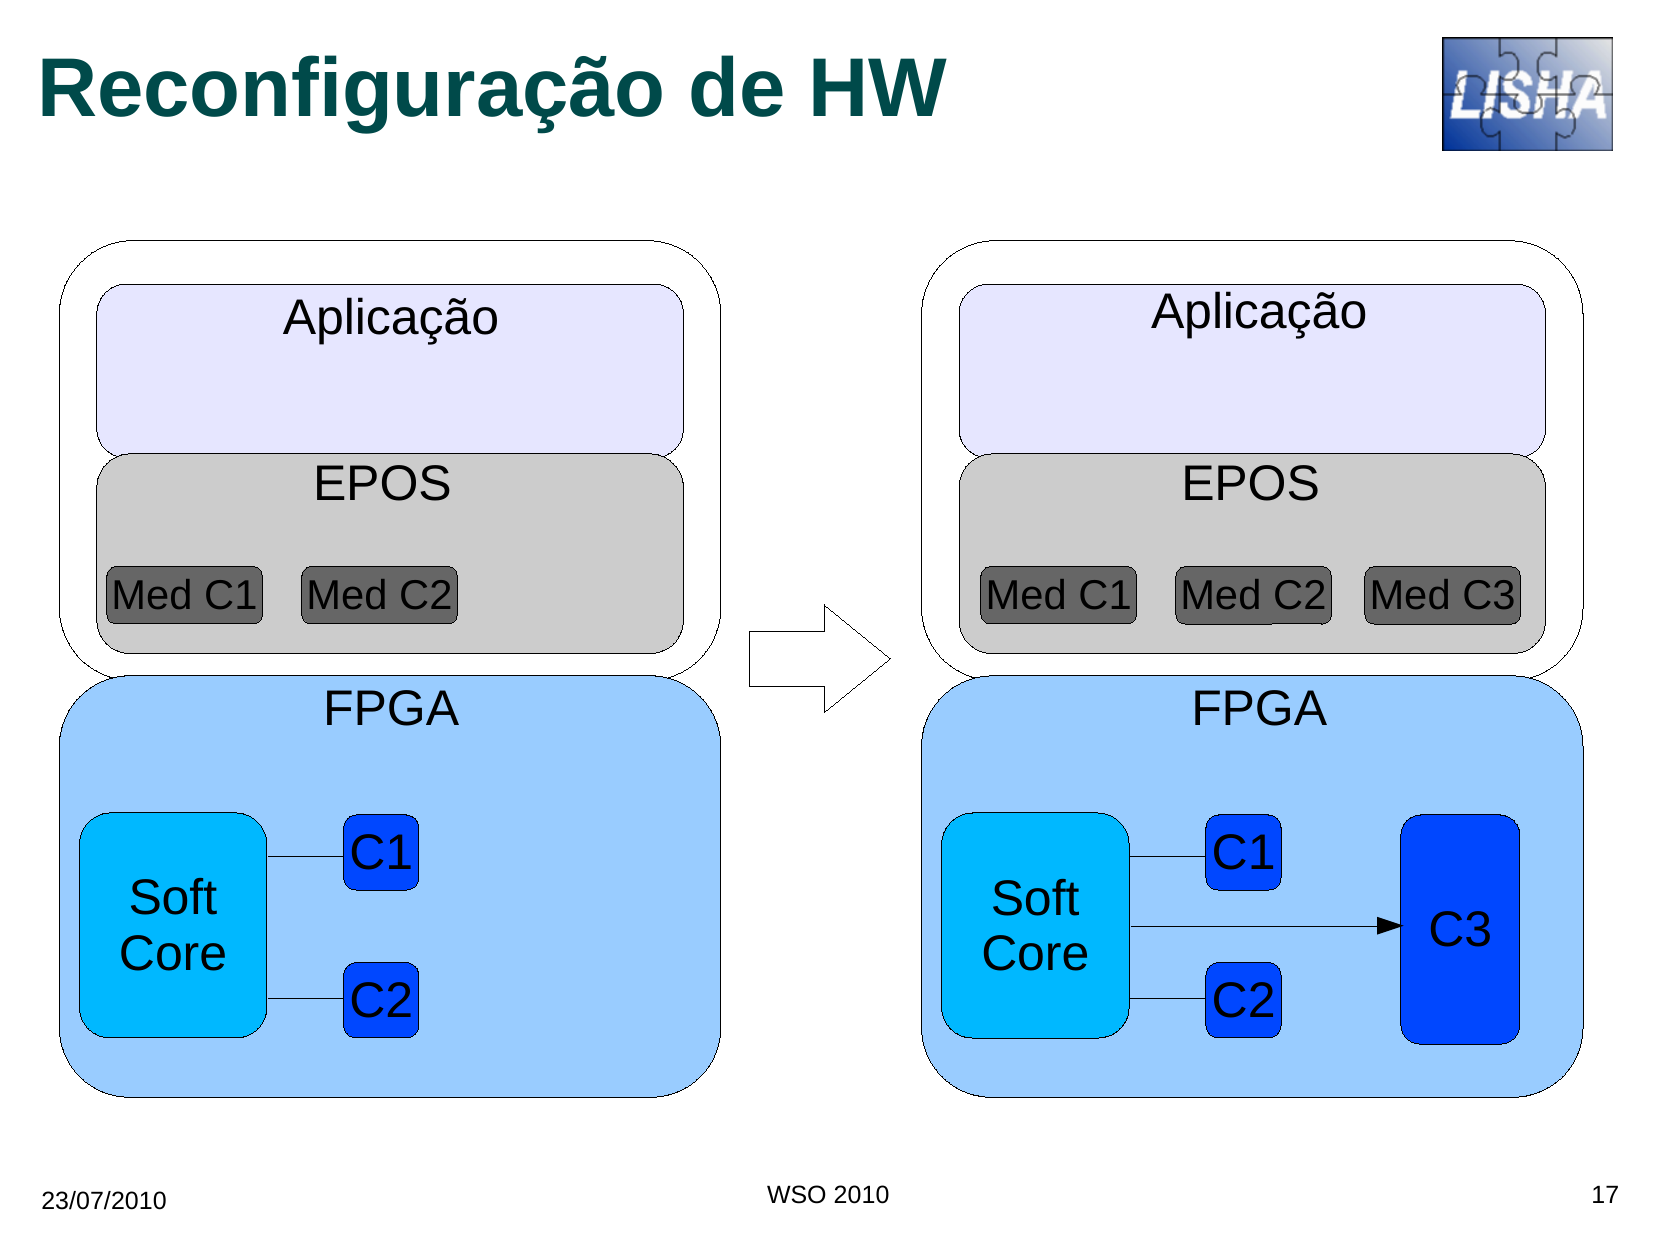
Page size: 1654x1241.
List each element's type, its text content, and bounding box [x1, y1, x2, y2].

text_box Med C2 [1175, 566, 1332, 625]
text_box [921, 240, 1584, 1098]
text_box EPOS [1181, 455, 1338, 526]
text_box Med C1 [106, 566, 263, 624]
text_box Med C3 [1364, 566, 1521, 625]
text_box Aplicação [1151, 283, 1368, 346]
text_box Med C2 [301, 566, 458, 624]
title Reconfiguração de HW [37, 37, 1426, 151]
text_box C3 [1400, 814, 1520, 1045]
text_box [59, 240, 721, 1098]
text_box FPGA [323, 679, 460, 742]
text_box C1 [343, 814, 419, 891]
text_box EPOS [313, 455, 470, 526]
text_box Soft Core [79, 812, 267, 1038]
text_box C1 [1205, 814, 1282, 891]
text_box C2 [1205, 962, 1282, 1038]
text_box Soft Core [941, 812, 1130, 1039]
text_box [749, 604, 891, 713]
text_box FPGA [1191, 679, 1328, 742]
text_box Med C1 [980, 566, 1137, 624]
picture [1442, 37, 1613, 151]
text_box C2 [343, 962, 419, 1038]
text_box Aplicação [282, 289, 500, 352]
